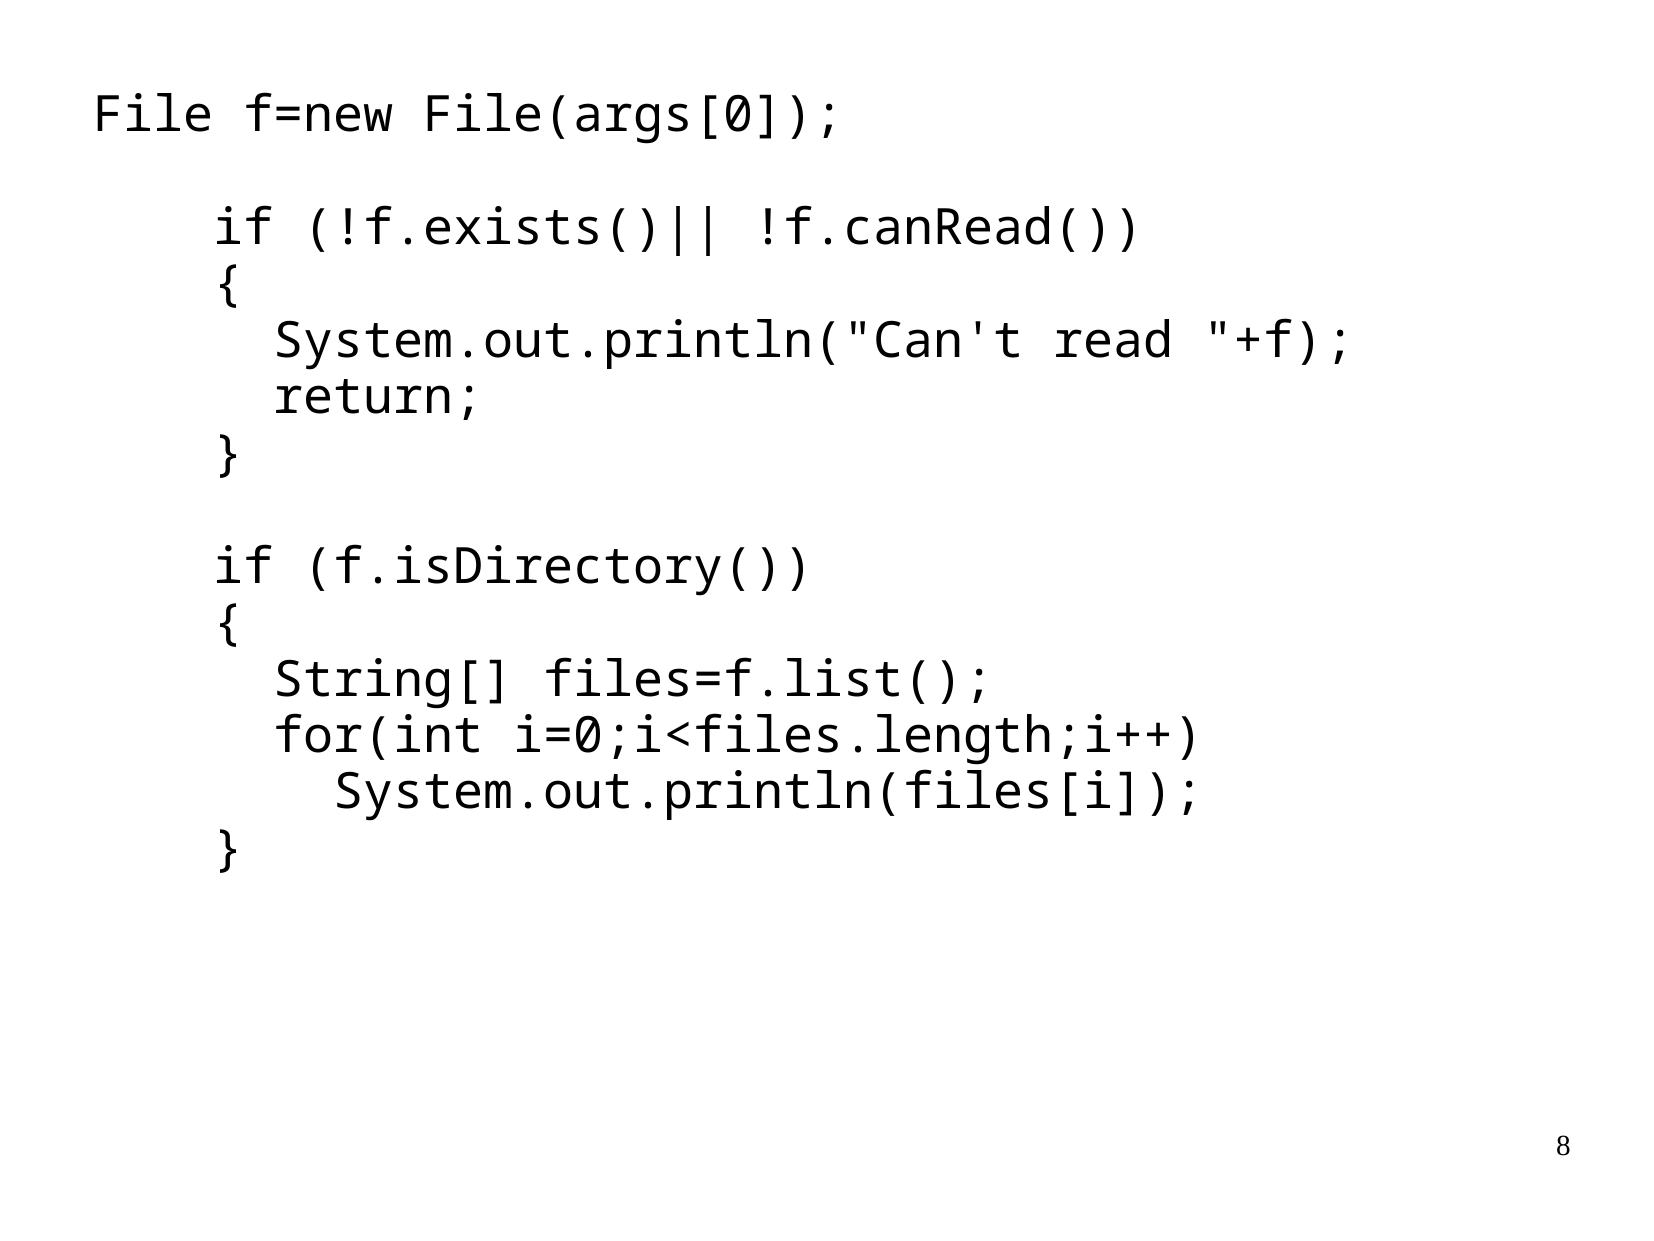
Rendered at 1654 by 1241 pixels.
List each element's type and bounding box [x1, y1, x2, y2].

chart [92, 89, 1613, 1177]
